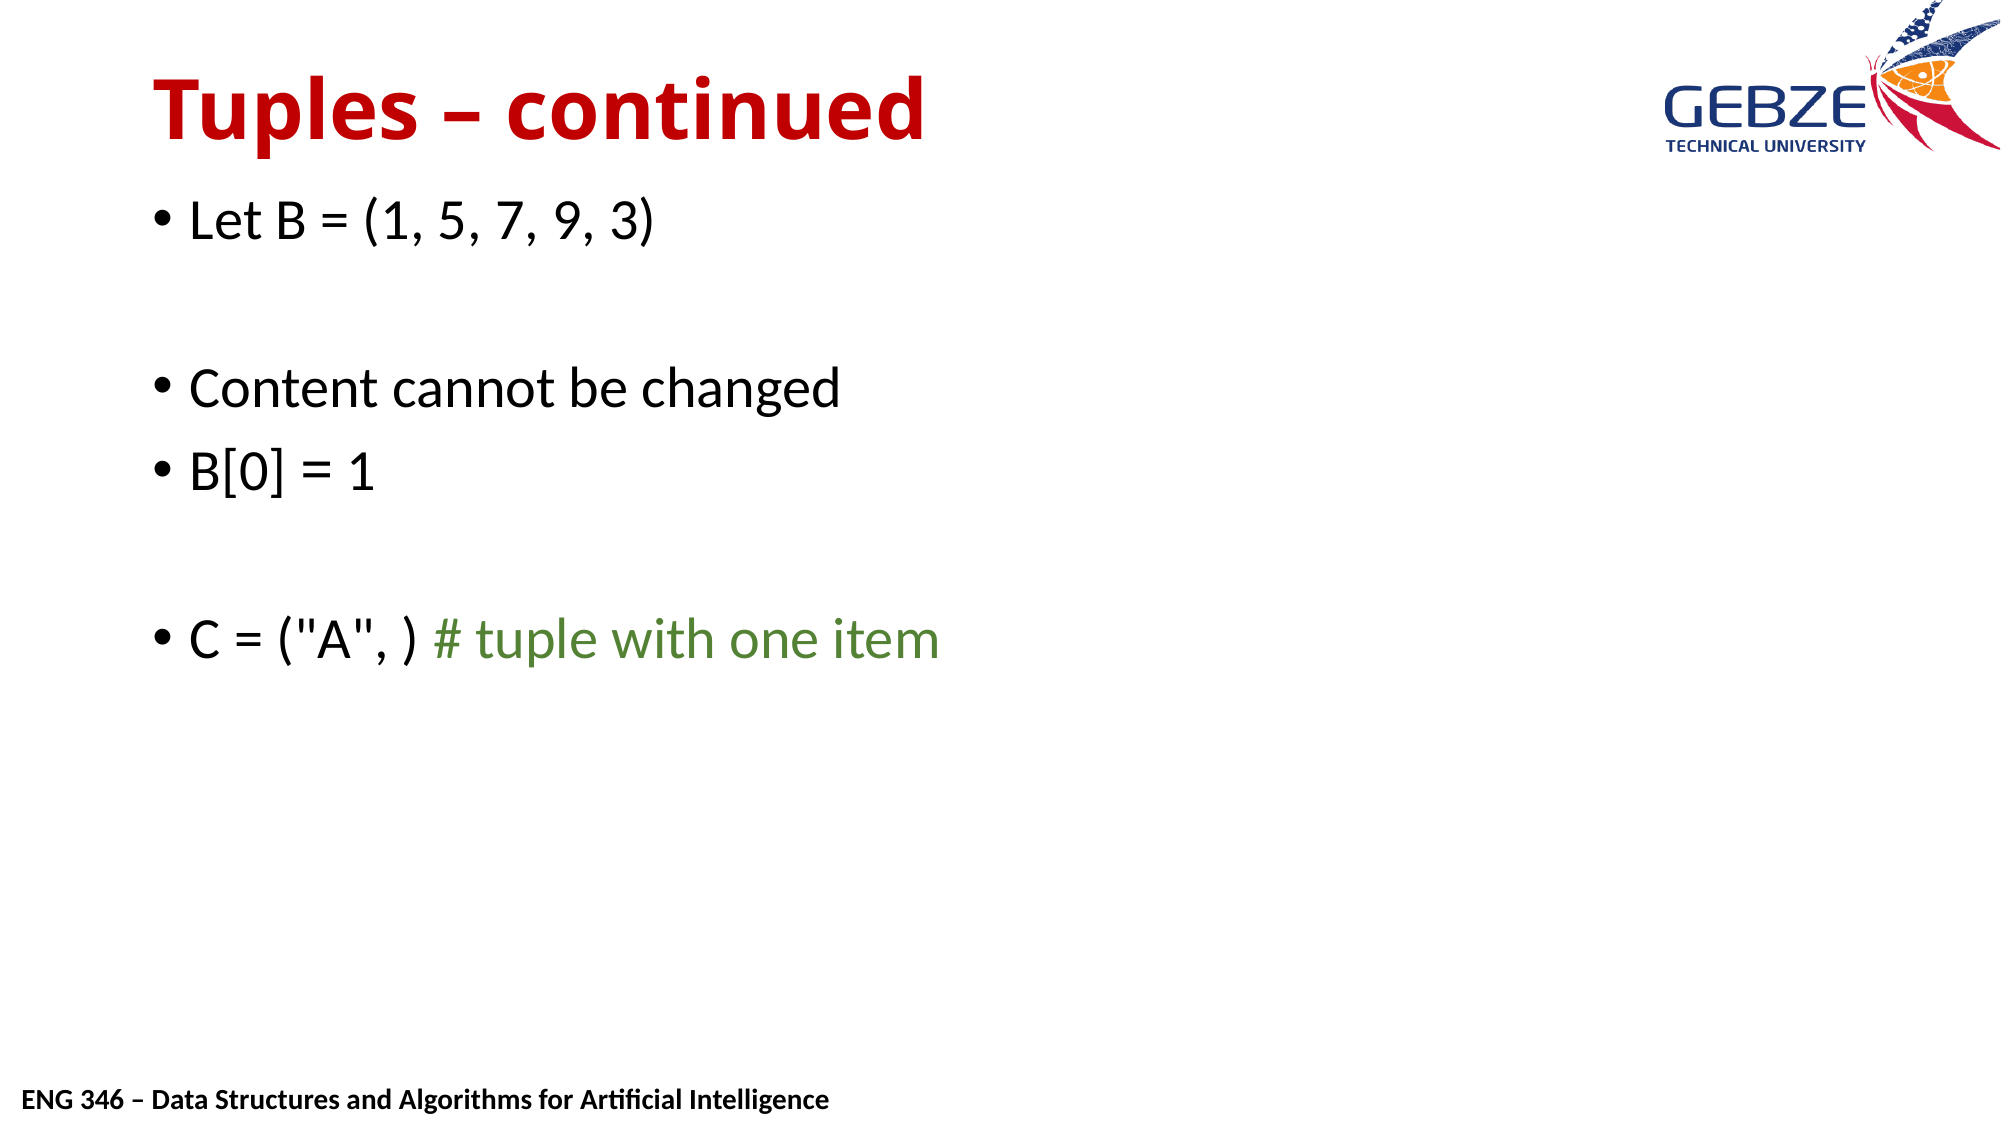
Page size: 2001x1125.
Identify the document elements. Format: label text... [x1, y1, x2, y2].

picture [1665, 0, 2001, 152]
list Let B = (1, 5, 7, 9, 3) Content cannot be changed B[0] = 1 C = ("A", ) # tuple with one item [137, 181, 1863, 1014]
title Tuples – continued [137, 59, 1863, 166]
